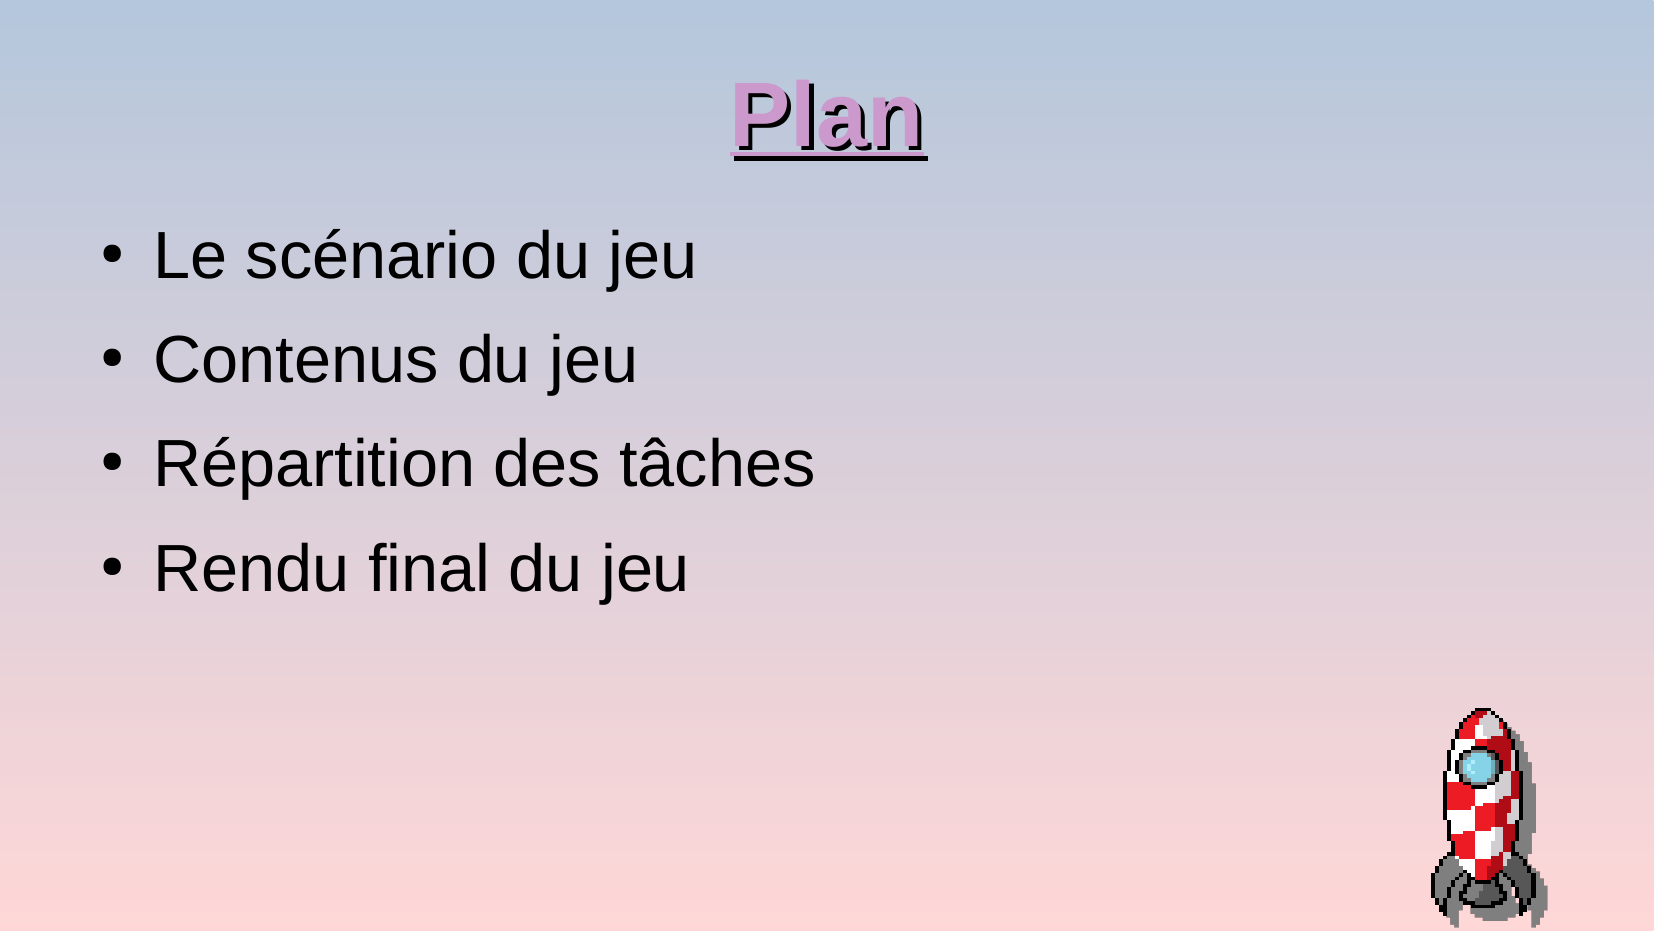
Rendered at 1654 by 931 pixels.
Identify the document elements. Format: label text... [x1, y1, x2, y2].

title Plan [82, 37, 1571, 193]
list Le scénario du jeu Contenus du jeu Répartition des tâches Rendu final du jeu [82, 217, 1571, 758]
picture [1431, 708, 1536, 916]
